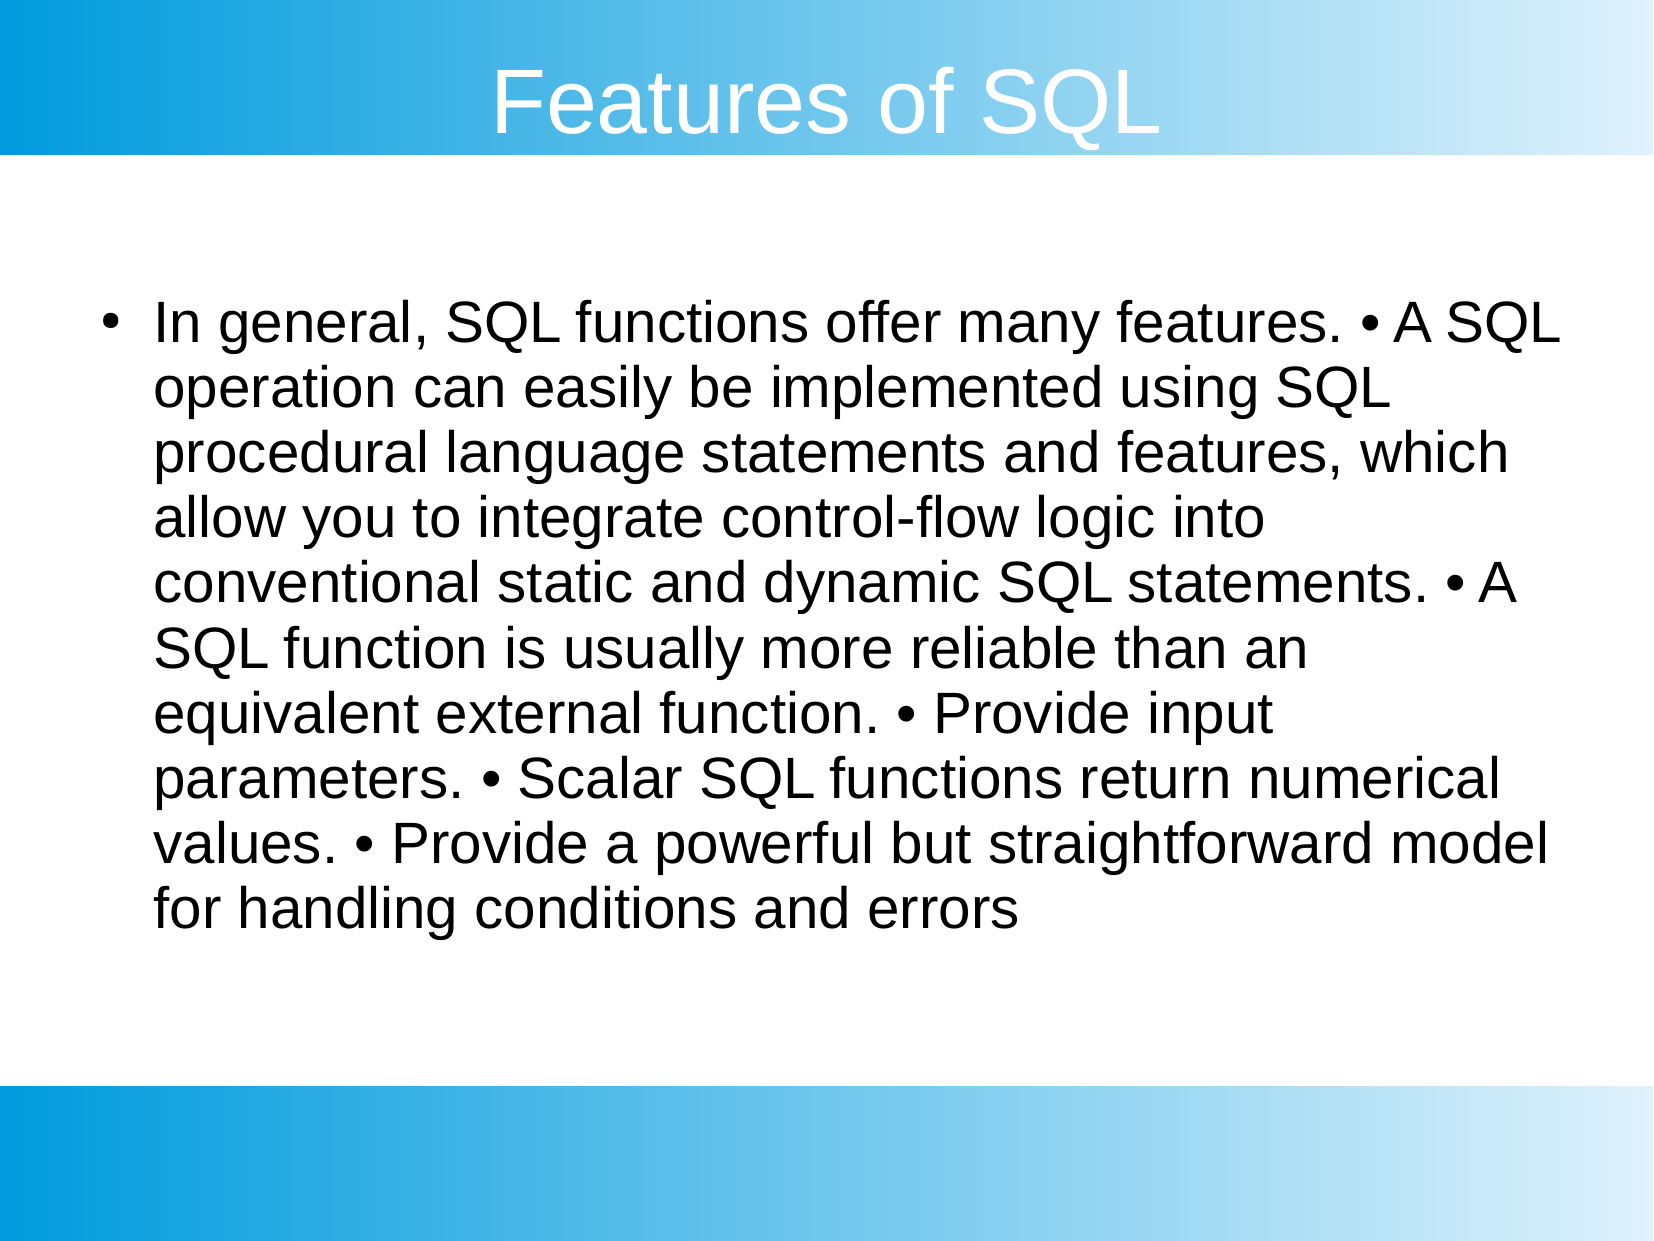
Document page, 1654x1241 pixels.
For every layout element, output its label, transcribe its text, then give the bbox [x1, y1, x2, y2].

list In general, SQL functions offer many features. • A SQL operation can easily be implemented using SQL procedural language statements and features, which allow you to integrate control-flow logic into conventional static and dynamic SQL statements. • A SQL function is usually more reliable than an equivalent external function. • Provide input parameters. • Scalar SQL functions return numerical values. • Provide a powerful but straightforward model for handling conditions and errors [82, 290, 1571, 1010]
title Features of SQL [82, 49, 1571, 155]
